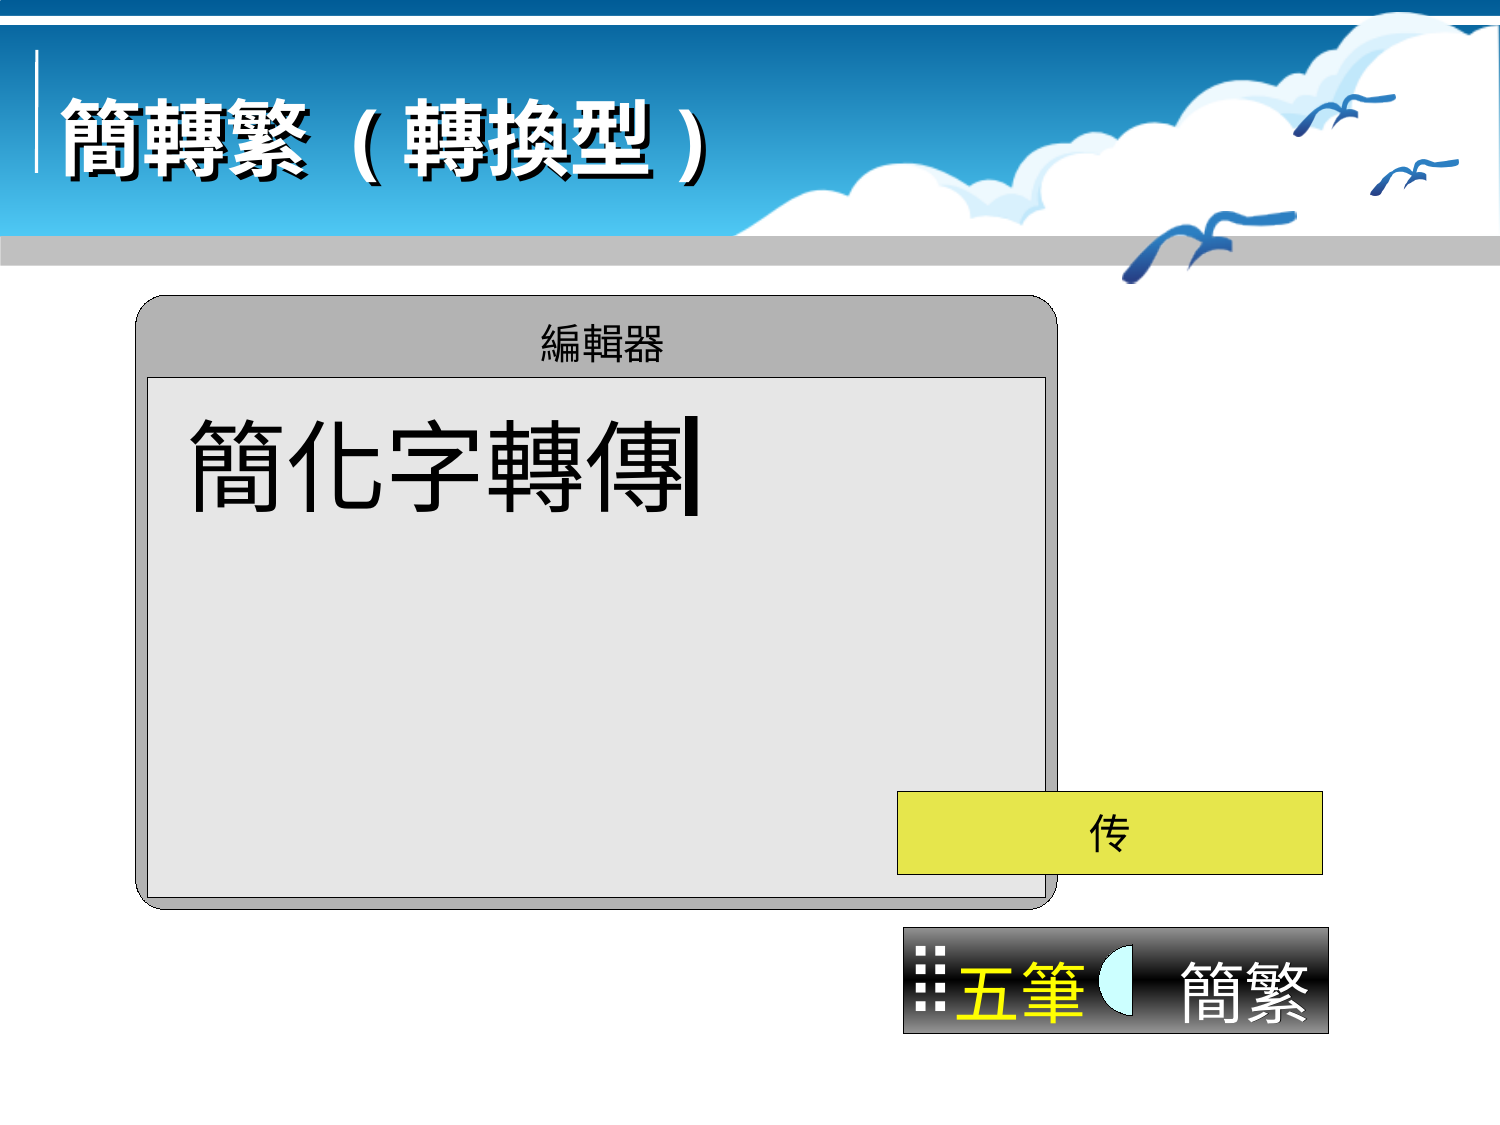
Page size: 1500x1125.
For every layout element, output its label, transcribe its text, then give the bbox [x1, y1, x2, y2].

text_box 簡繁 [1163, 938, 1329, 1021]
text_box ⣿ [891, 933, 963, 1026]
text_box 传 [897, 791, 1323, 875]
text_box [903, 927, 1329, 1034]
picture [730, 12, 1500, 284]
text_box [1098, 944, 1133, 1016]
title 簡轉繁 (轉換型) [59, 86, 1465, 186]
text_box [135, 295, 1058, 910]
text_box 編輯器 [525, 307, 691, 384]
text_box 五筆 [938, 938, 1140, 1028]
text_box 簡化字轉傳▏ [171, 389, 839, 505]
